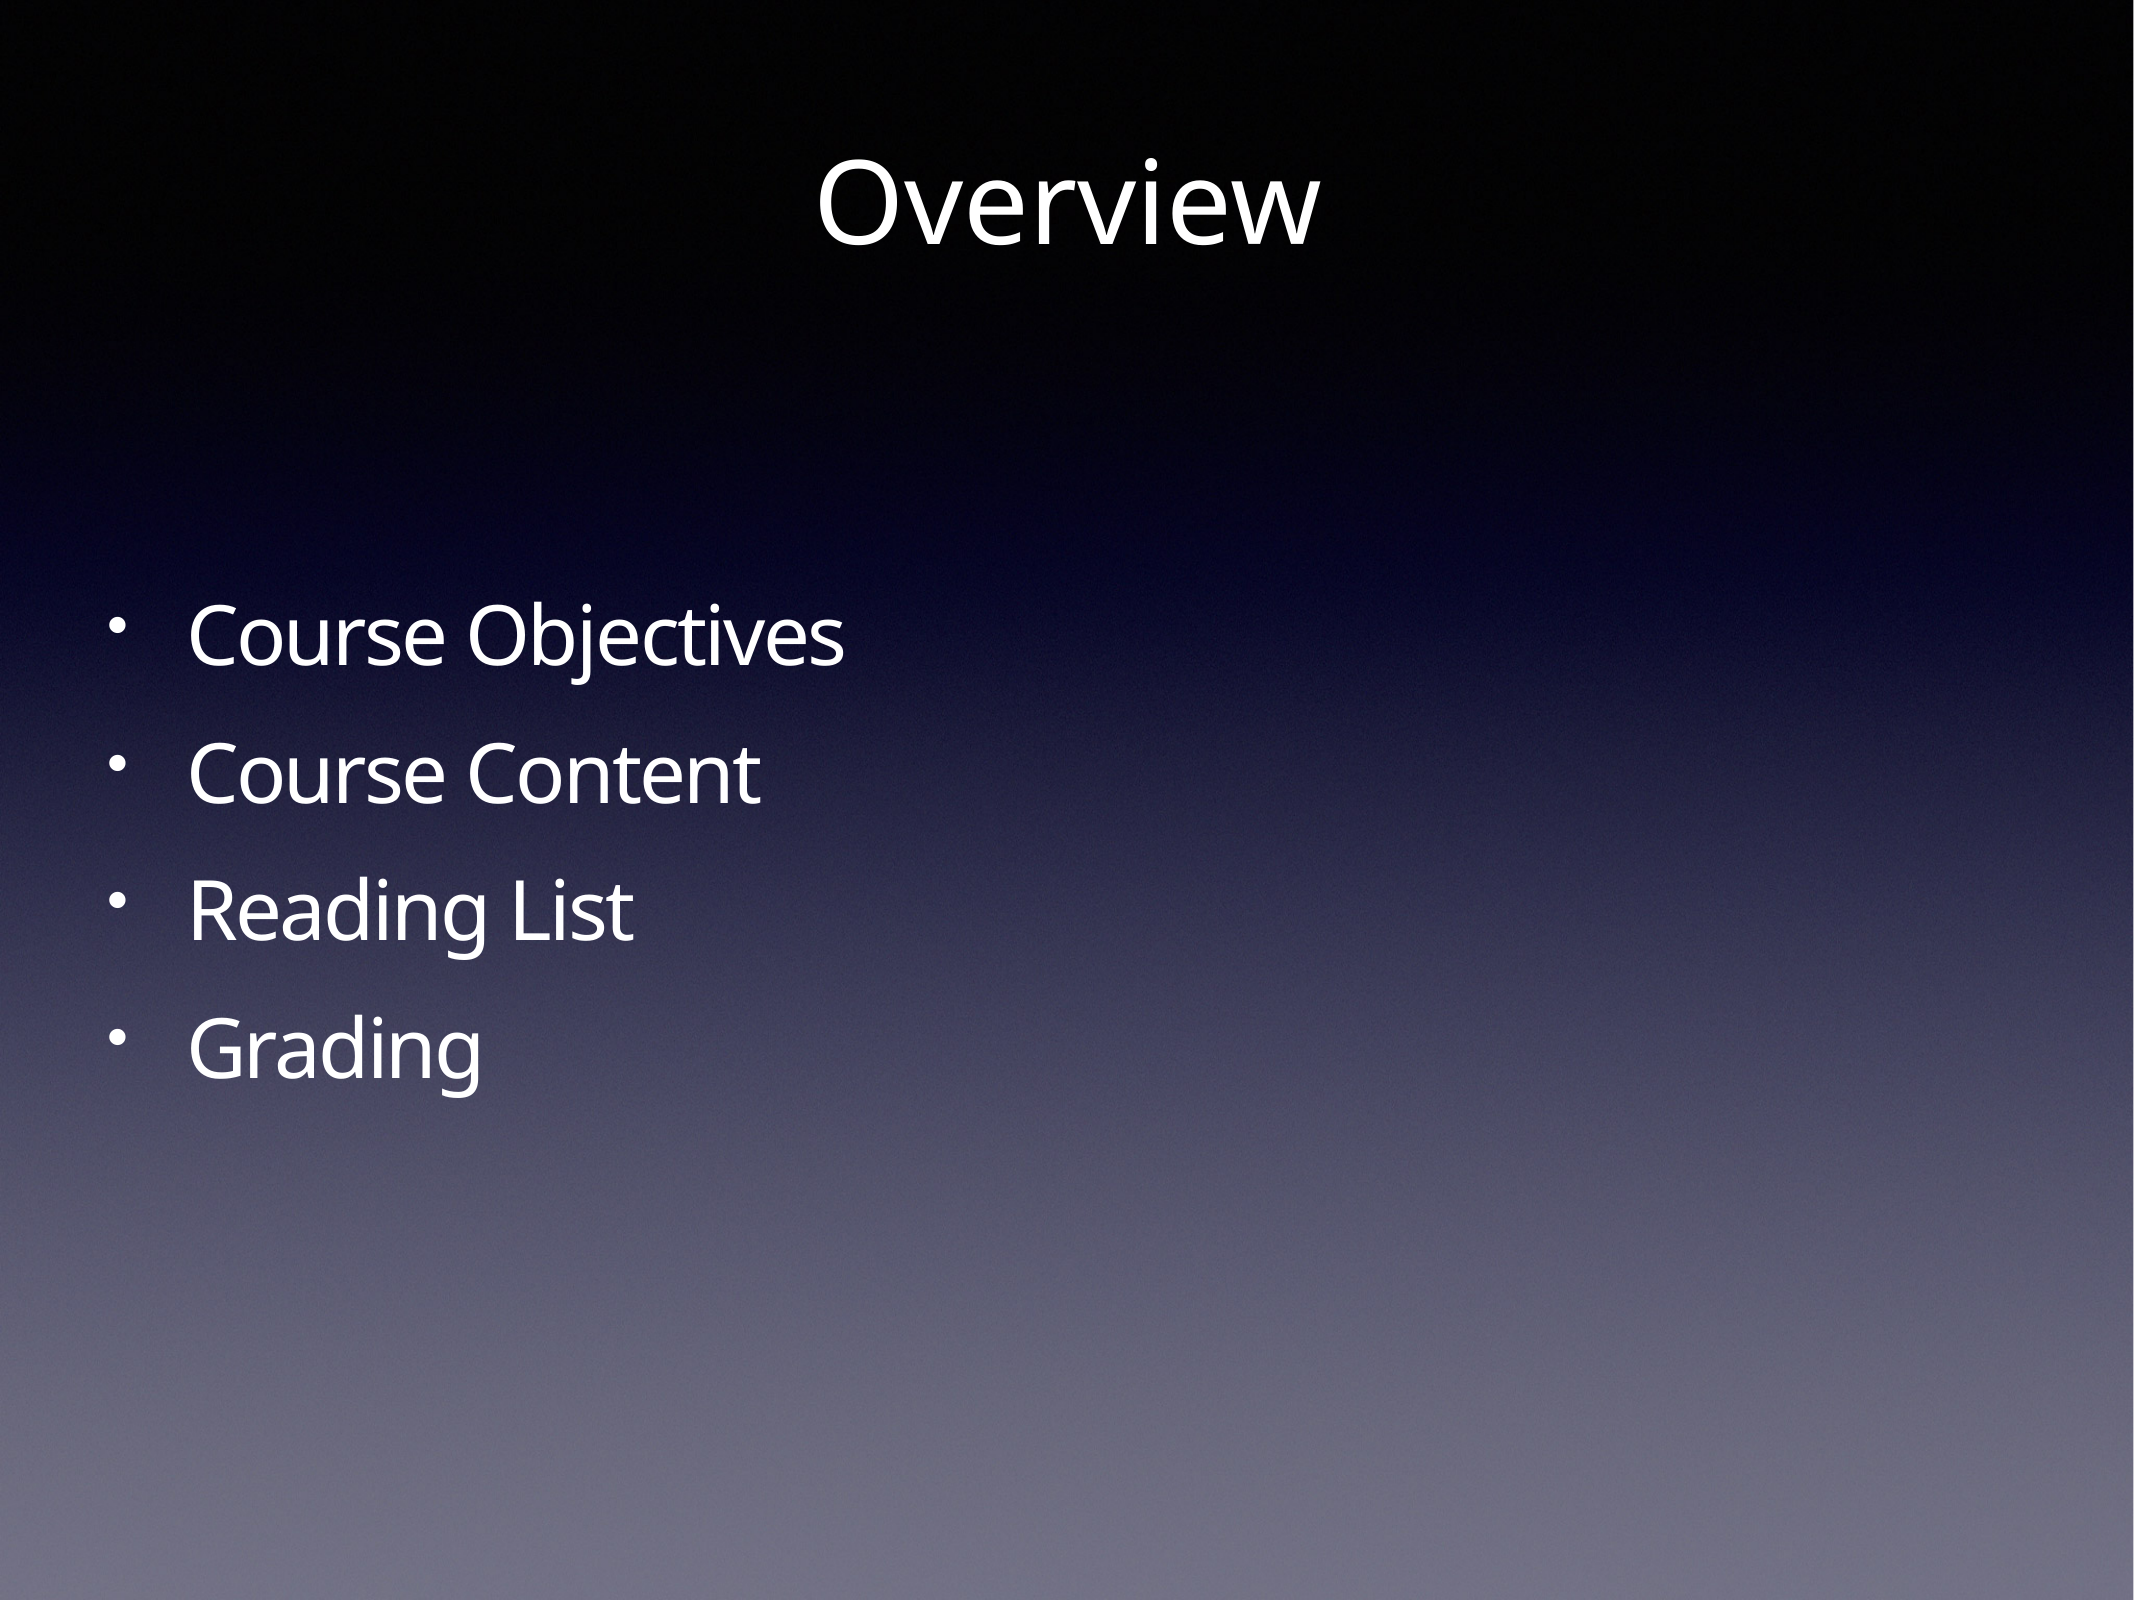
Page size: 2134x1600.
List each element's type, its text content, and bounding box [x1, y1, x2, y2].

picture [0, 0, 2134, 1600]
text_box Overview [107, 127, 2028, 268]
text_box Course Objectives Course Content Reading List Grading [107, 374, 2028, 1303]
